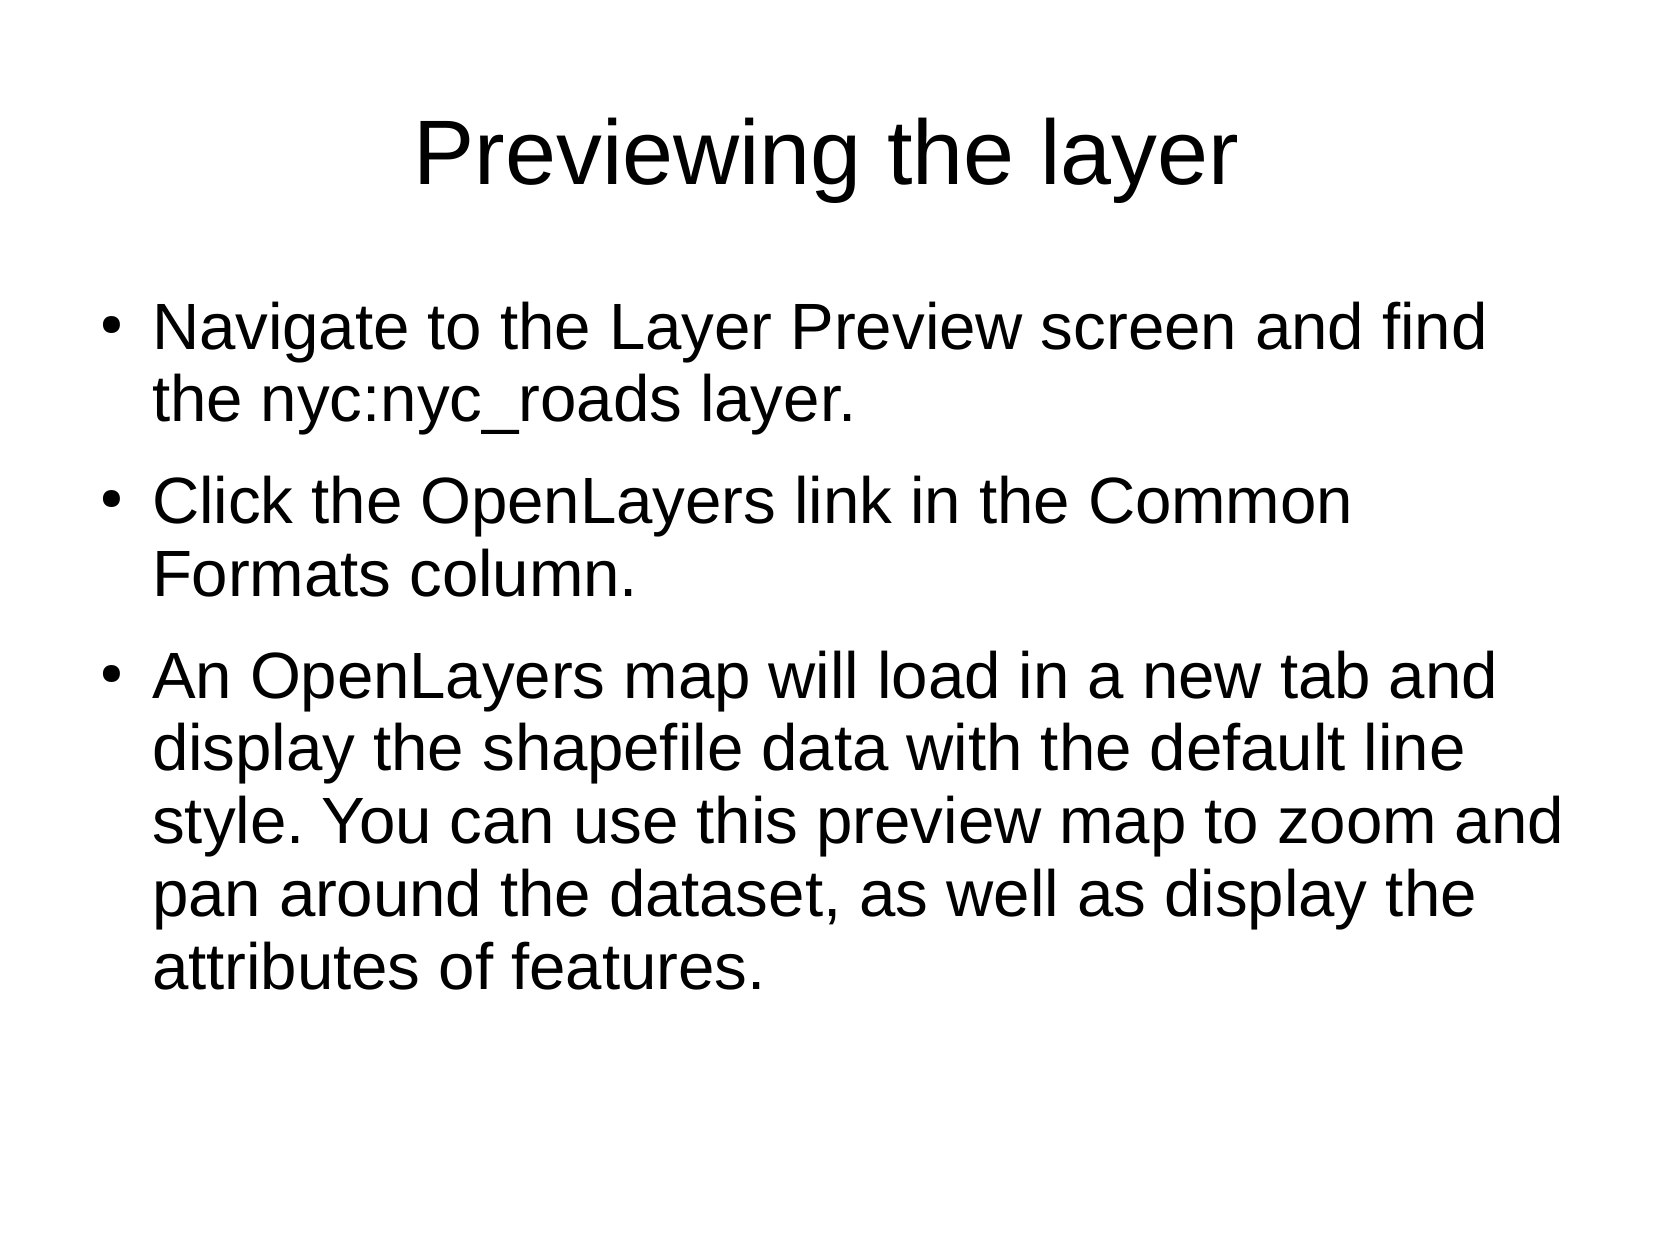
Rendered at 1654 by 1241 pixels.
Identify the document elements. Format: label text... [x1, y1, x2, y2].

title Previewing the layer [82, 49, 1571, 257]
list Navigate to the Layer Preview screen and find the nyc:nyc_roads layer. Click the OpenLayers link in the Common Formats column. An OpenLayers map will load in a new tab and display the shapefile data with the default line style. You can use this preview map to zoom and pan around the dataset, as well as display the attributes of features. [82, 290, 1571, 1010]
